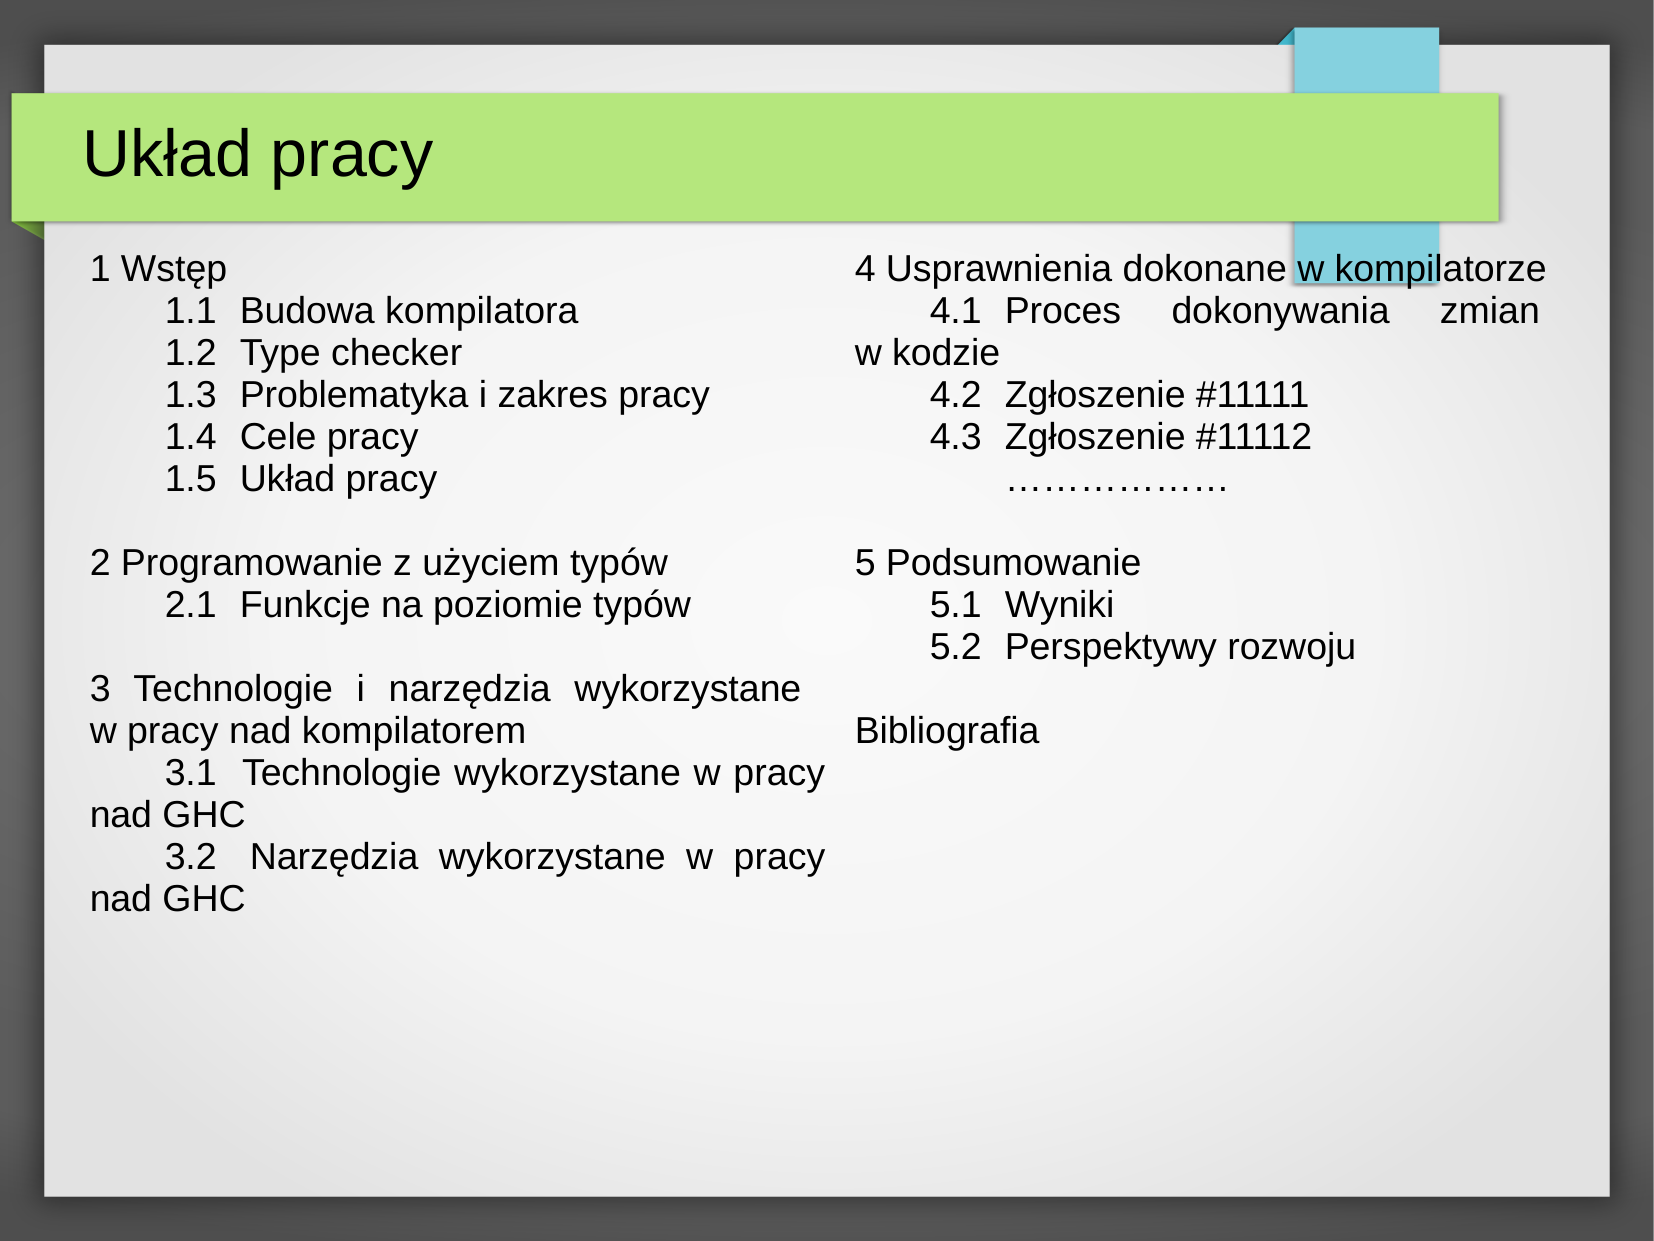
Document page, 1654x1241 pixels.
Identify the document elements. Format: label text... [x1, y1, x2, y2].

text_box 1 Wstęp 1.1 Budowa kompilatora 1.2 Type checker 1.3 Problematyka i zakres pracy 1.4 Cele pracy 1.5 Układ pracy 2 Programowanie z użyciem typów 2.1 Funkcje na poziomie typów 3 Technologie i narzędzia wykorzystane w pracy nad kompilatorem 3.1 Technologie wykorzystane w pracy nad GHC 3.2 Narzędzia wykorzystane w pracy nad GHC [75, 240, 841, 1179]
text_box 4 Usprawnienia dokonane w kompilatorze 4.1 Proces dokonywania zmian w kodzie 4.2 Zgłoszenie #11111 4.3 Zgłoszenie #11112 ……………… 5 Podsumowanie 5.1 Wyniki 5.2 Perspektywy rozwoju Bibliografia [840, 240, 1606, 1137]
title Układ pracy [82, 94, 1264, 213]
picture [0, 0, 1654, 1241]
